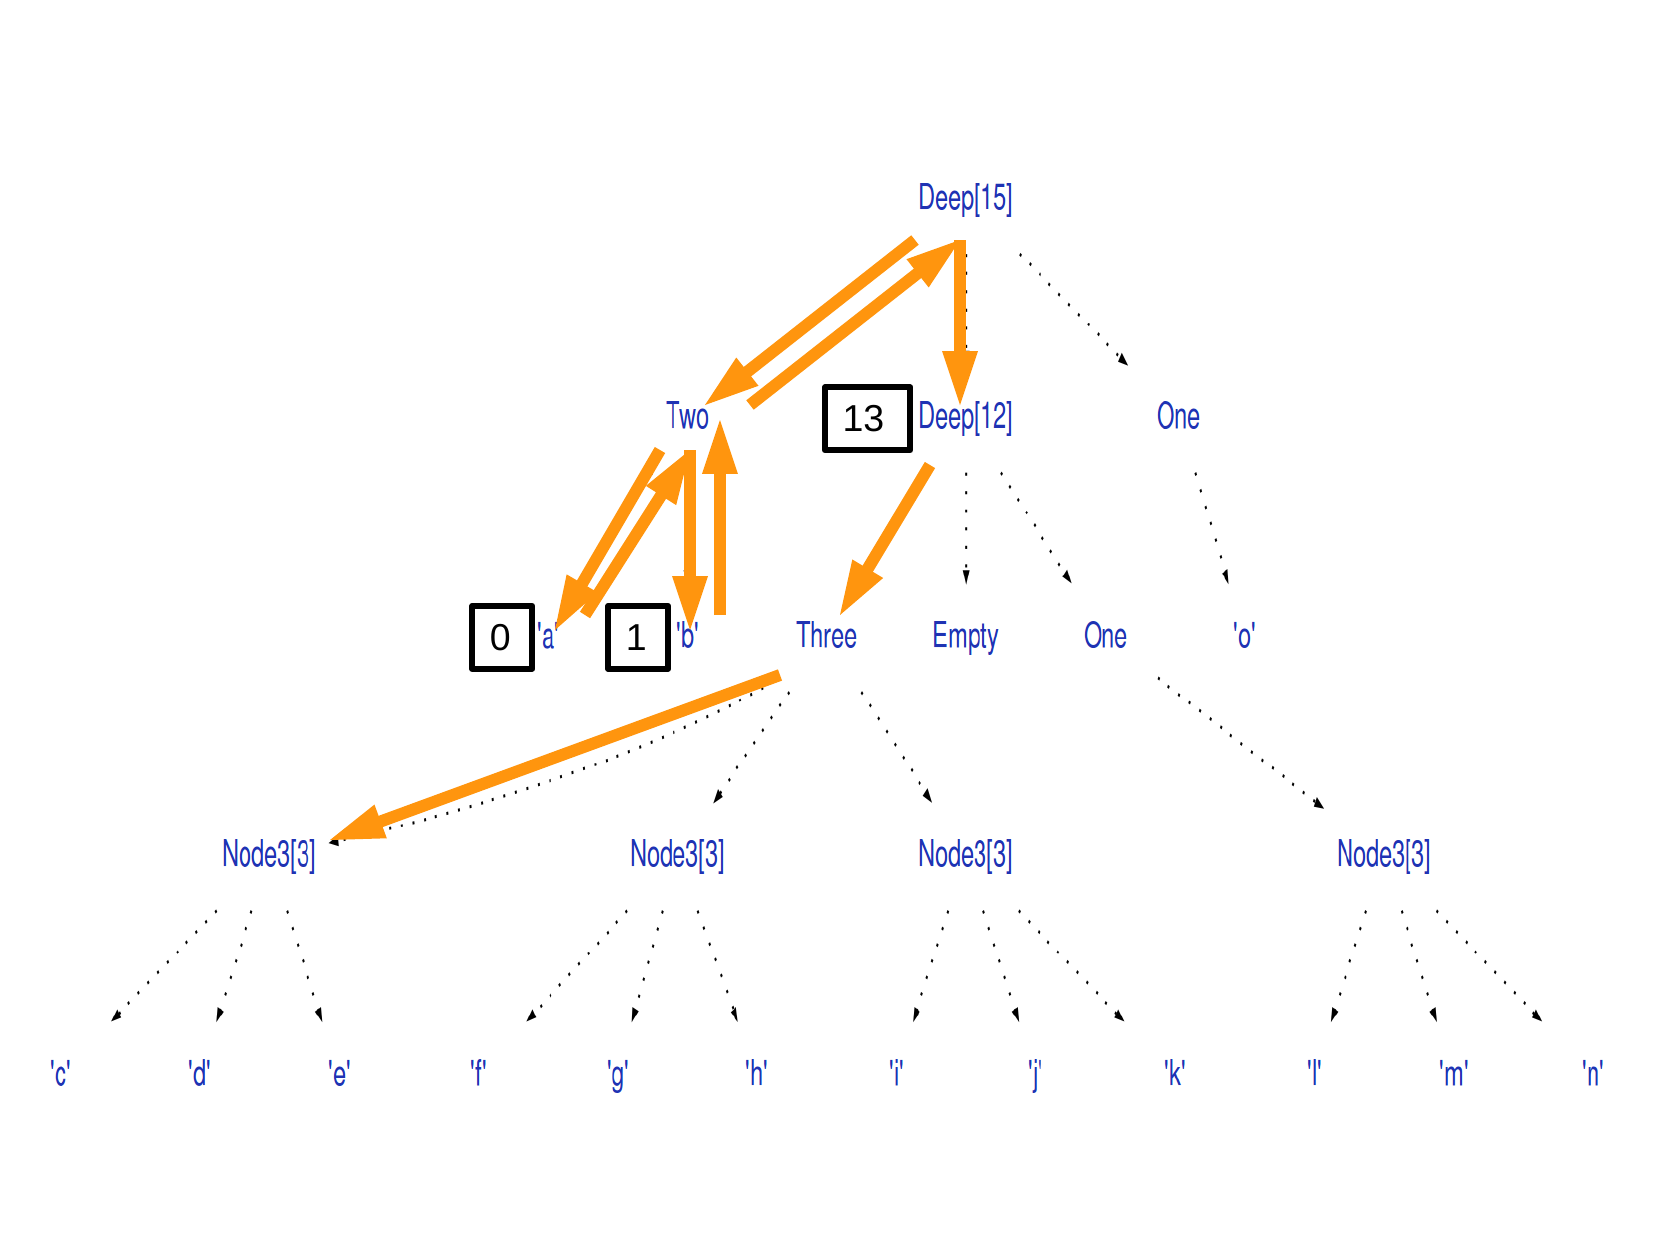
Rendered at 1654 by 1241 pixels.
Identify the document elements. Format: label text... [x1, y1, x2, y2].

text_box 13 [825, 387, 911, 451]
picture [0, 135, 1653, 1141]
text_box 0 [472, 605, 533, 669]
text_box 1 [608, 605, 669, 669]
